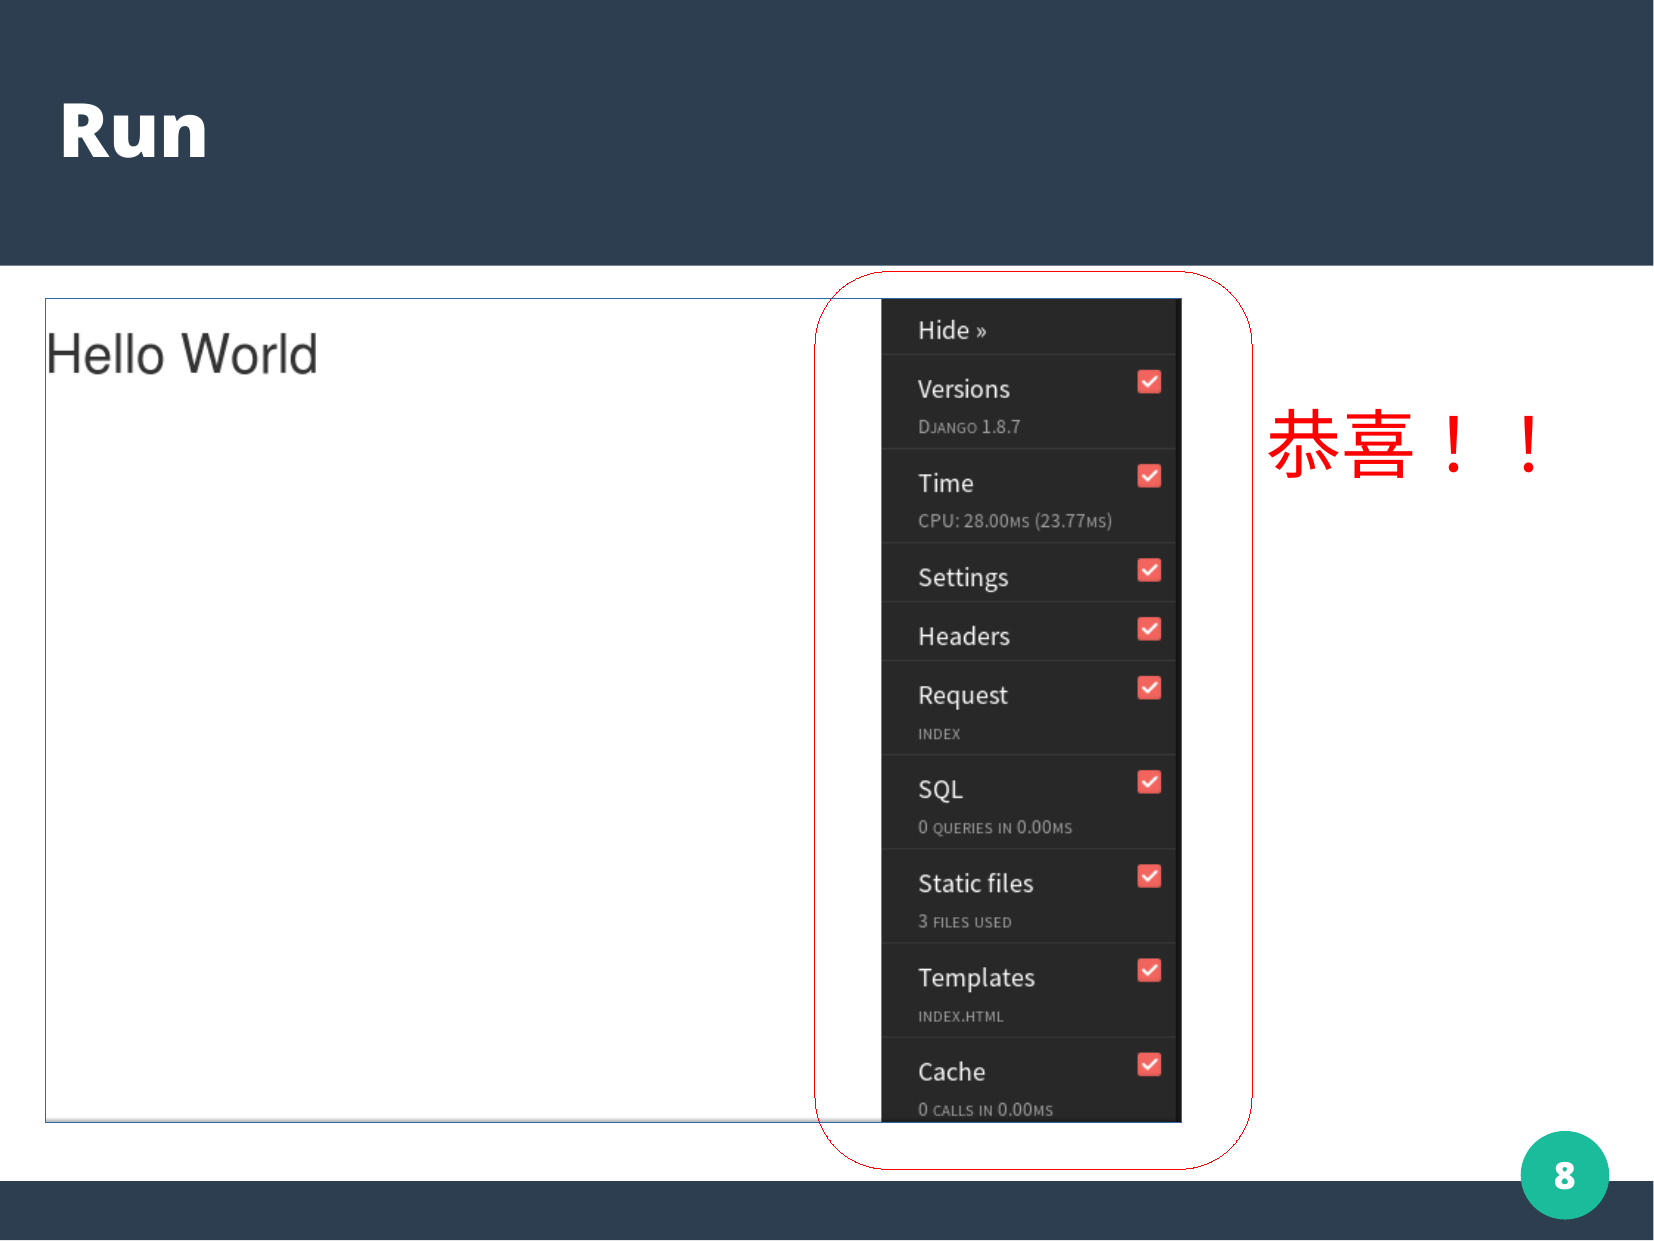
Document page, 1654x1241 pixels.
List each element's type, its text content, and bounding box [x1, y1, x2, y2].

text_box [814, 271, 1253, 1170]
picture [45, 298, 830, 1123]
text_box 恭喜！！ [1251, 377, 1630, 544]
title Run [59, 49, 1595, 207]
